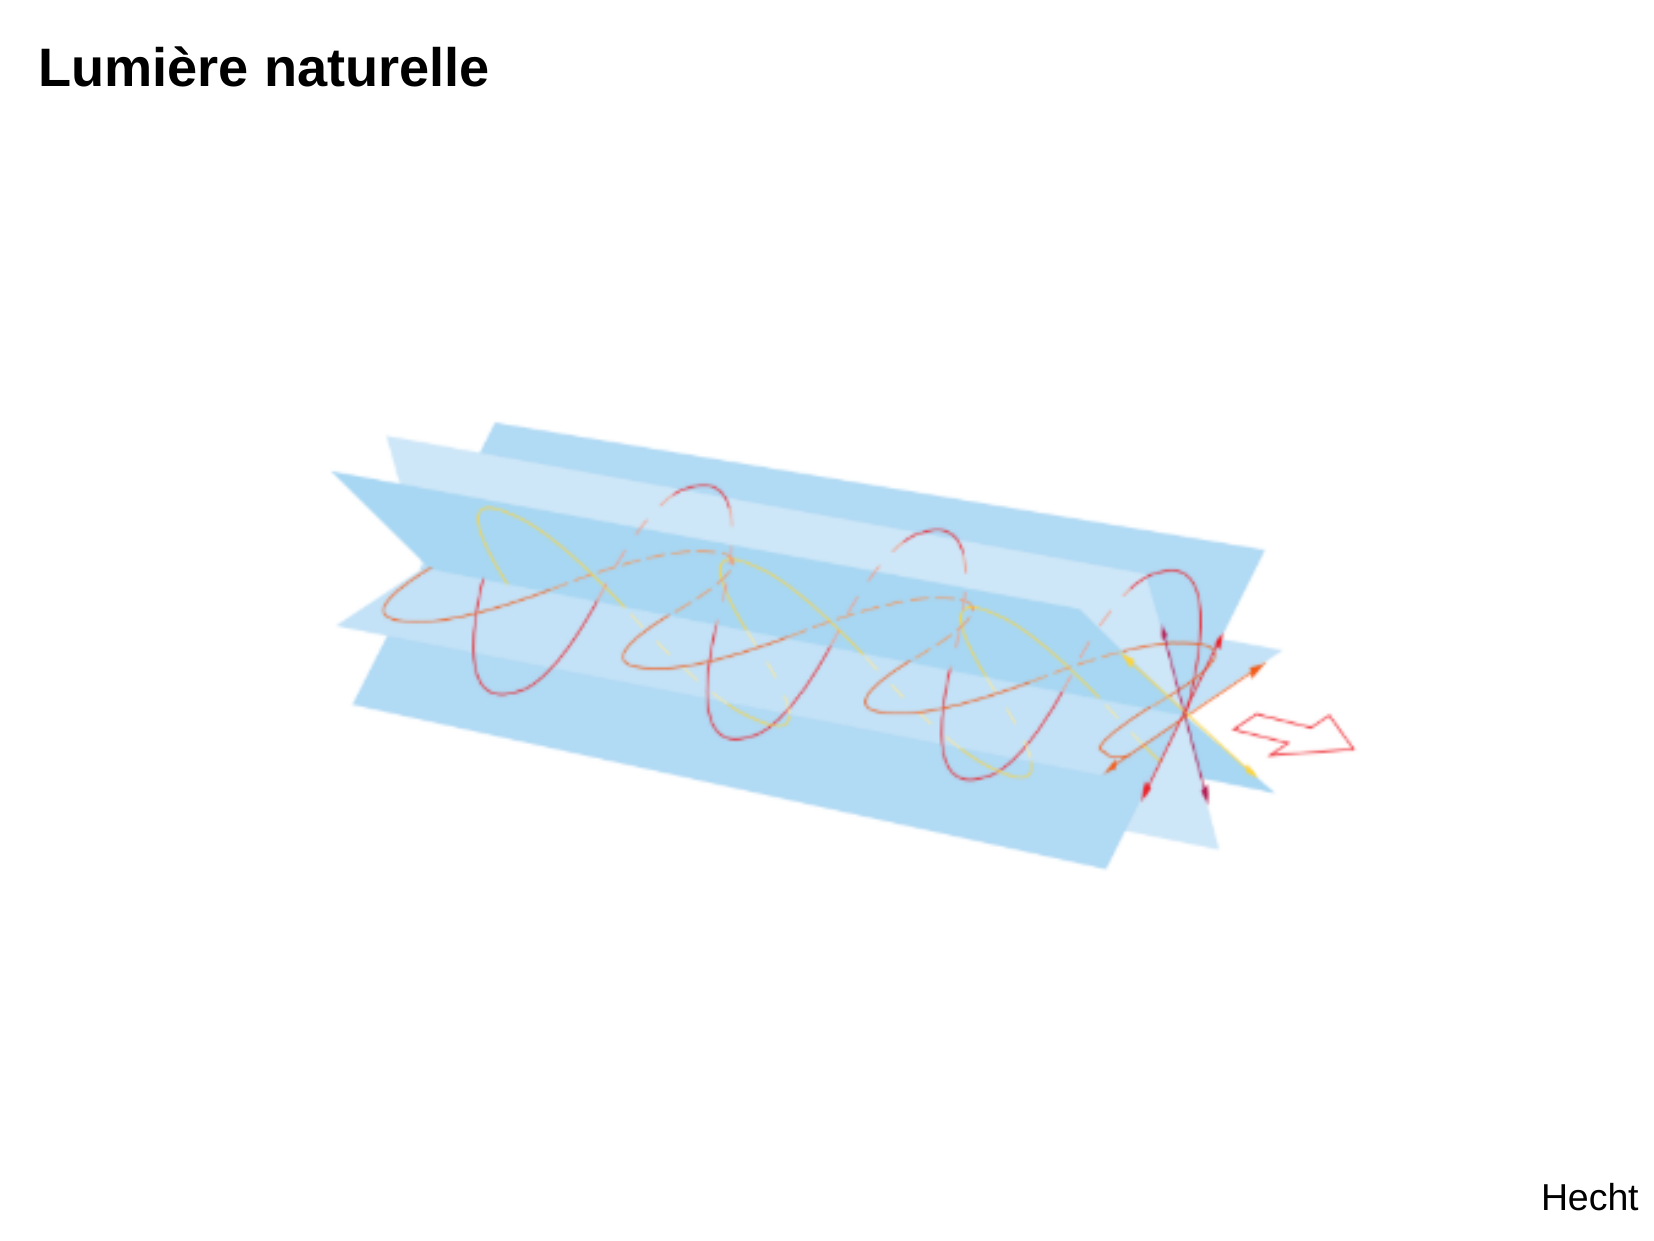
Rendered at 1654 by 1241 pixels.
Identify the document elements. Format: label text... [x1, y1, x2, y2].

text_box Lumière naturelle [23, 29, 721, 107]
text_box Hecht [1228, 1169, 1654, 1227]
picture [262, 362, 1406, 886]
